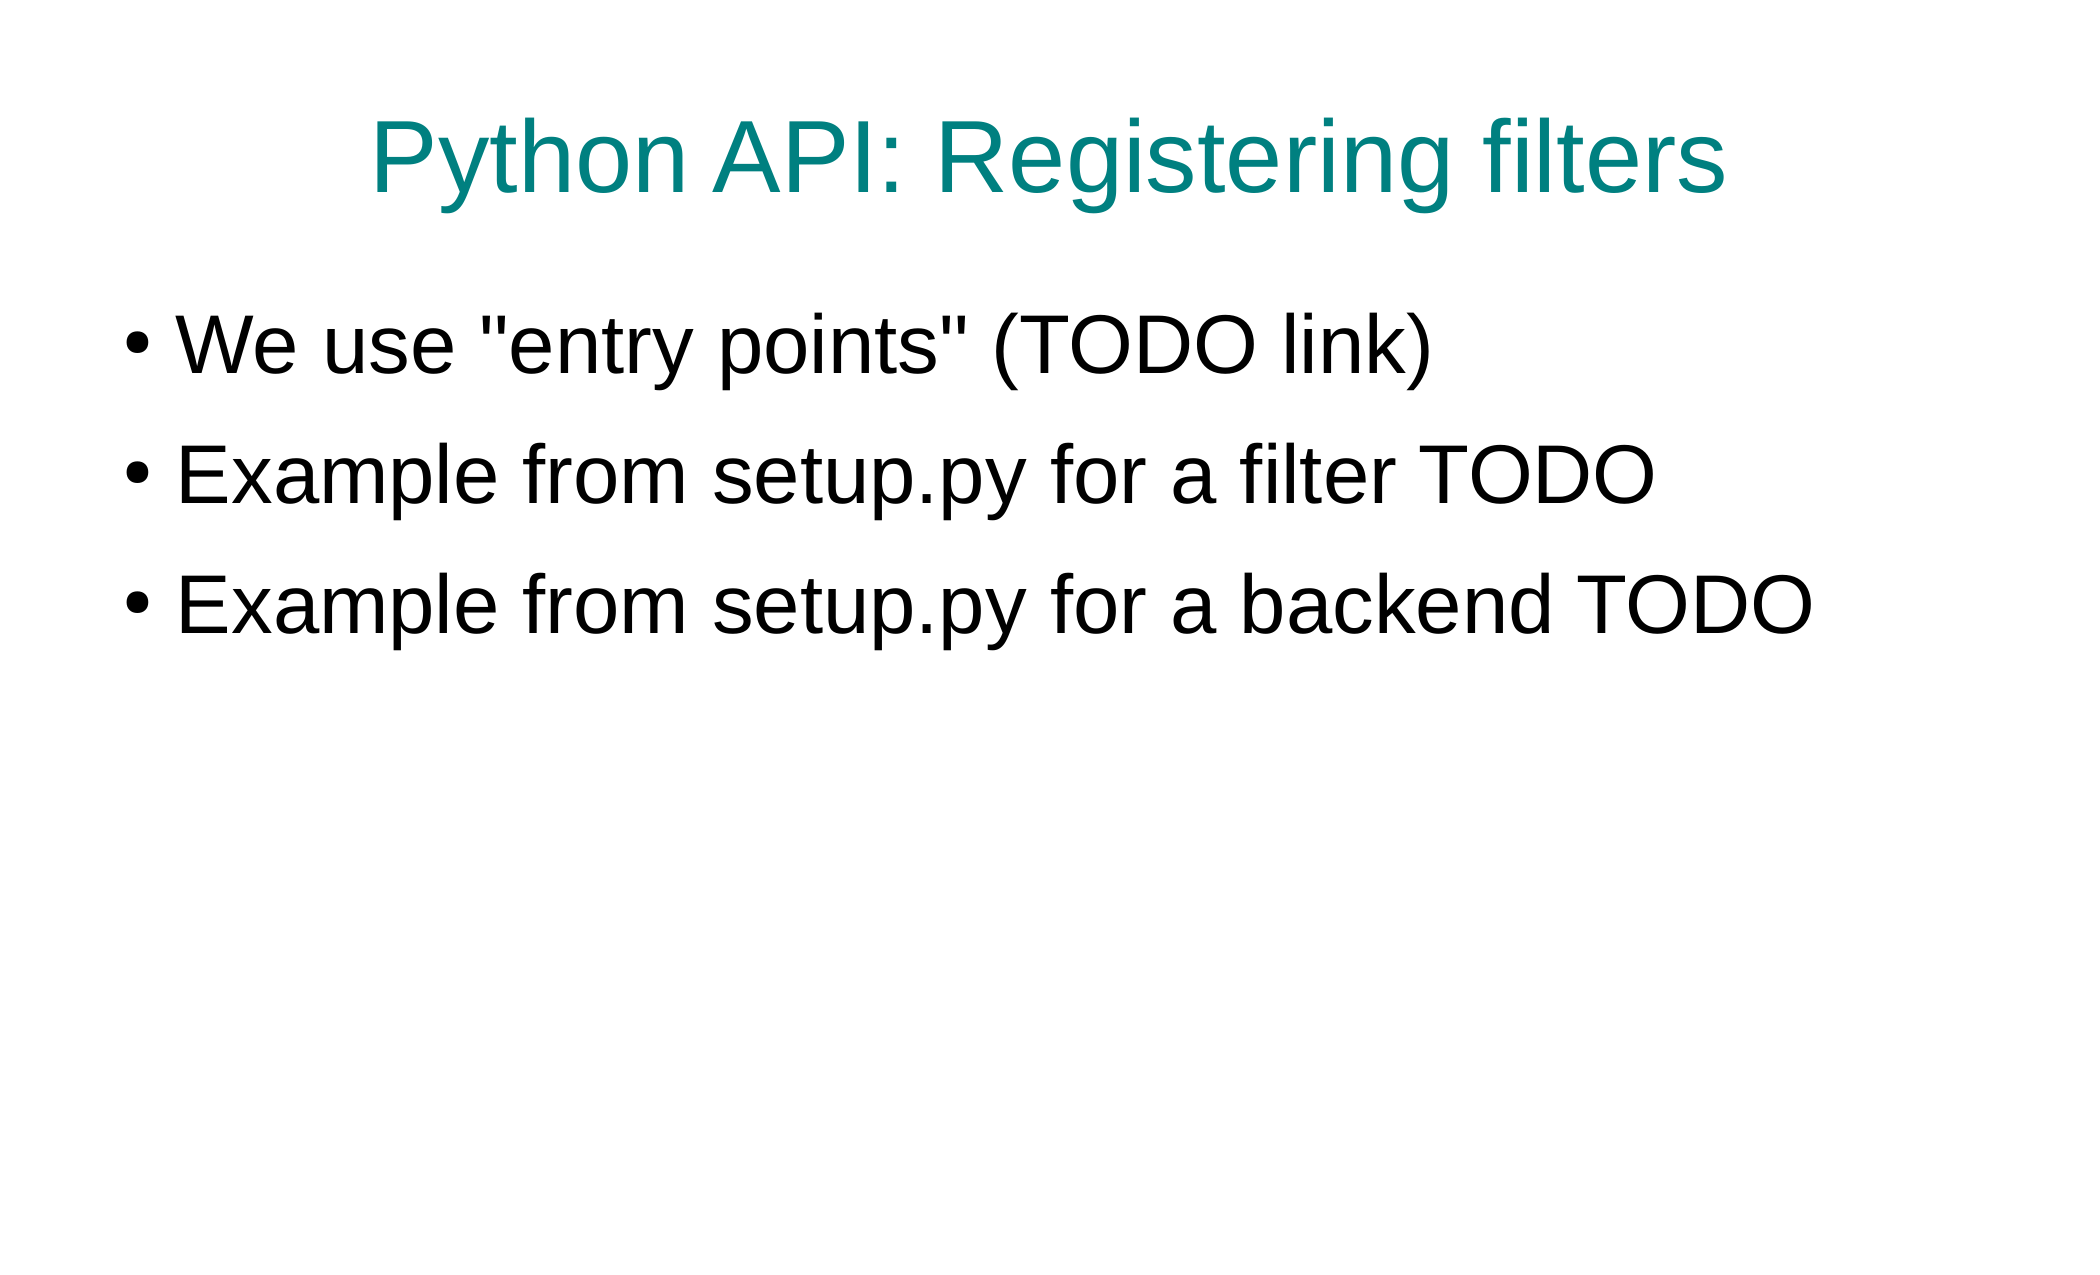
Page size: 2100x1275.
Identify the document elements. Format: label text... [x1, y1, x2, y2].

list We use "entry points" (TODO link) Example from setup.py for a filter TODO Example from setup.py for a backend TODO [105, 298, 1953, 1038]
title Python API: Registering filters [105, 50, 1995, 264]
